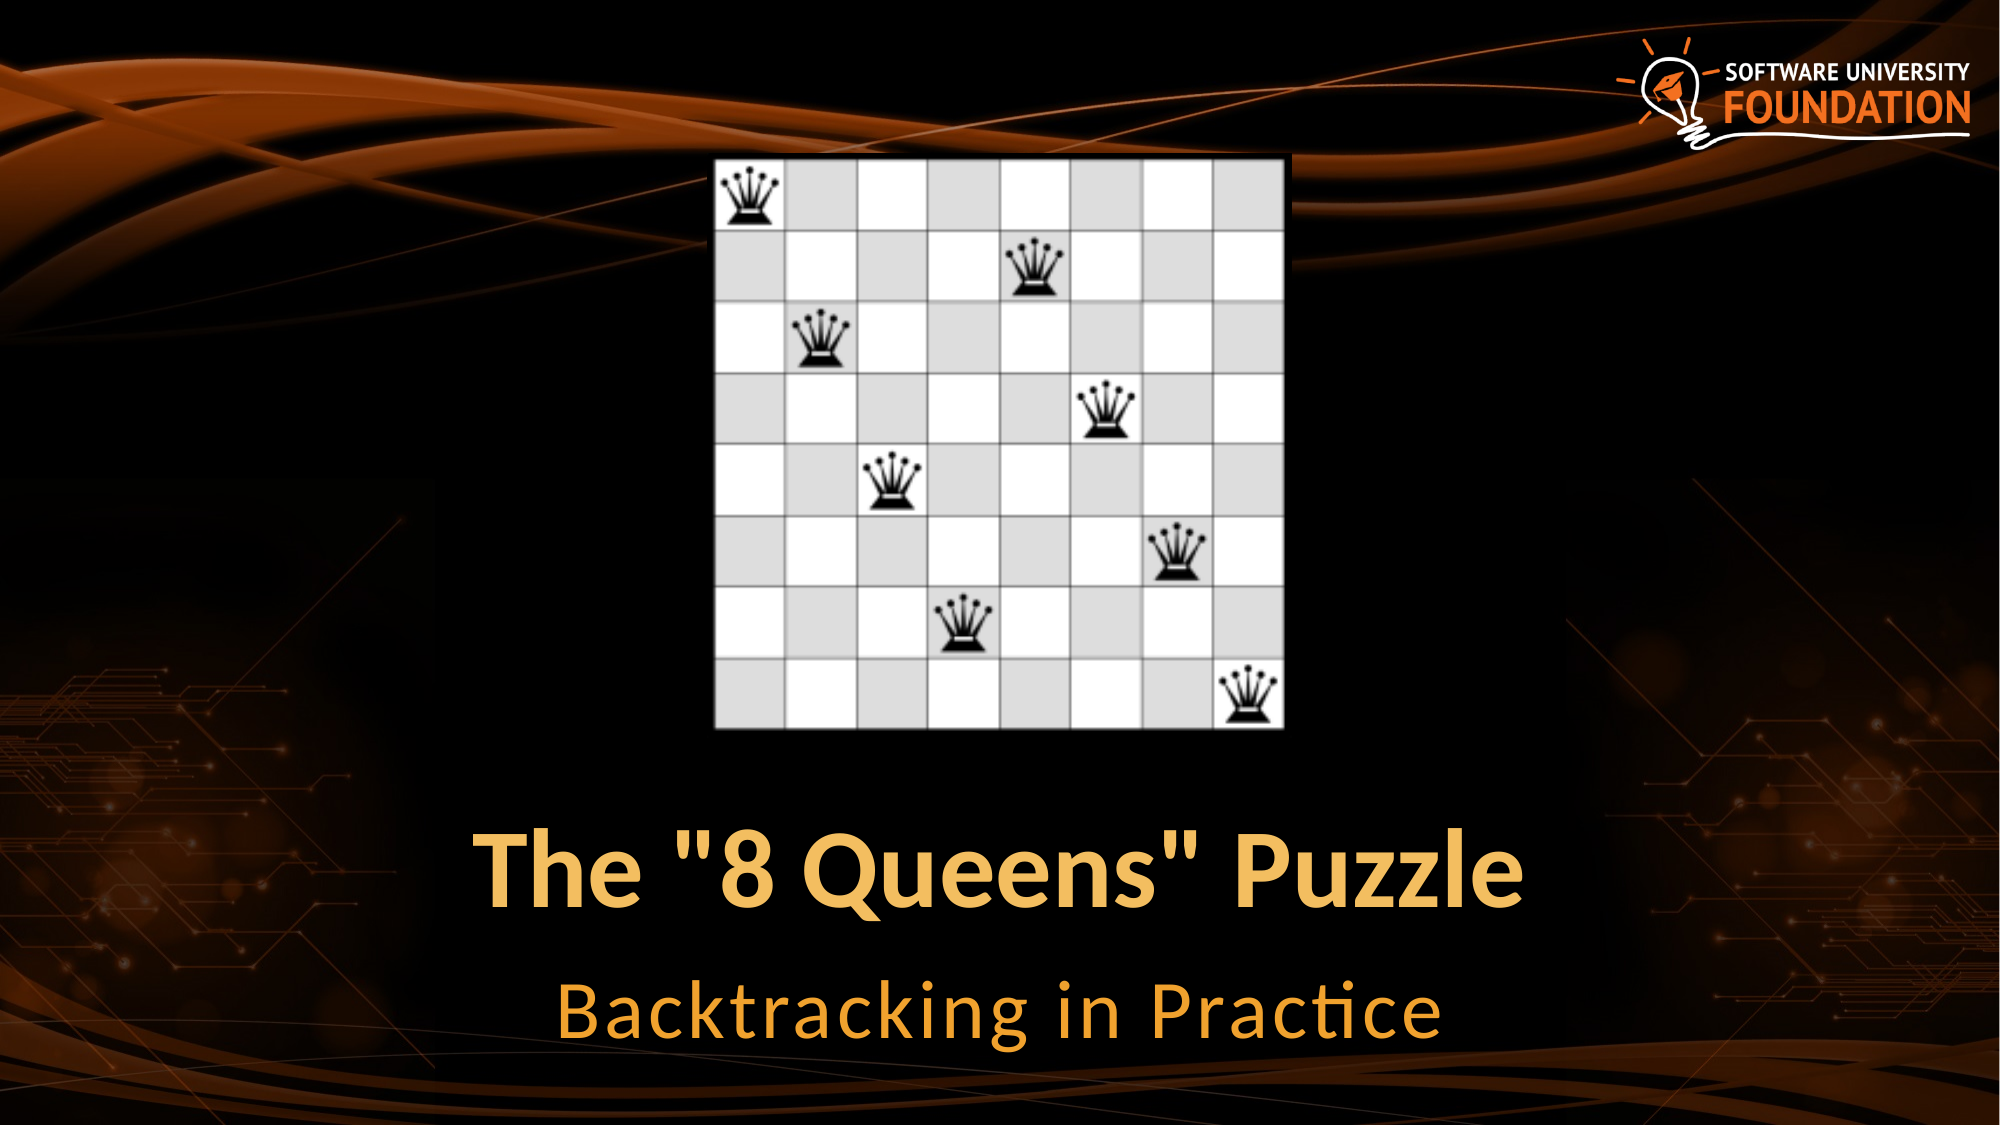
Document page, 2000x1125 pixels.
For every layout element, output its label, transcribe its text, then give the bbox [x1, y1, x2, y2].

list Backtracking in Practice [149, 944, 1850, 1062]
title The "8 Queens" Puzzle [149, 803, 1850, 939]
picture [0, 0, 2000, 1125]
